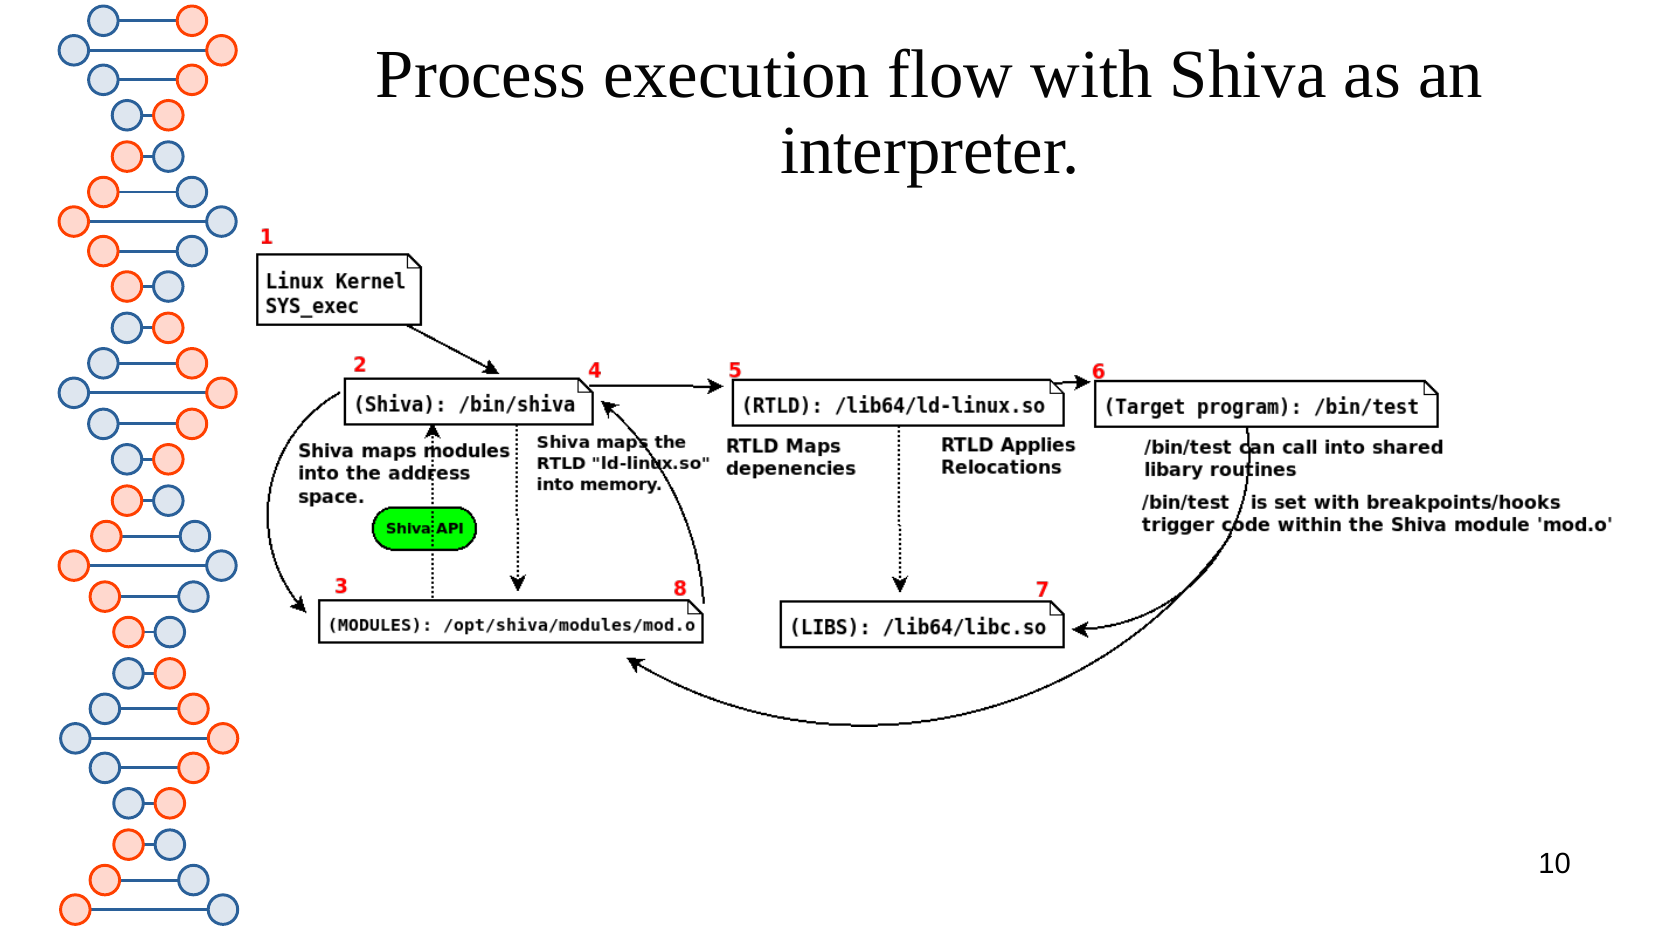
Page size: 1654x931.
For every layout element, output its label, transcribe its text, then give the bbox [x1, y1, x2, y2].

title Process execution flow with Shiva as an interpreter. [265, 35, 1595, 189]
picture [255, 224, 1613, 727]
